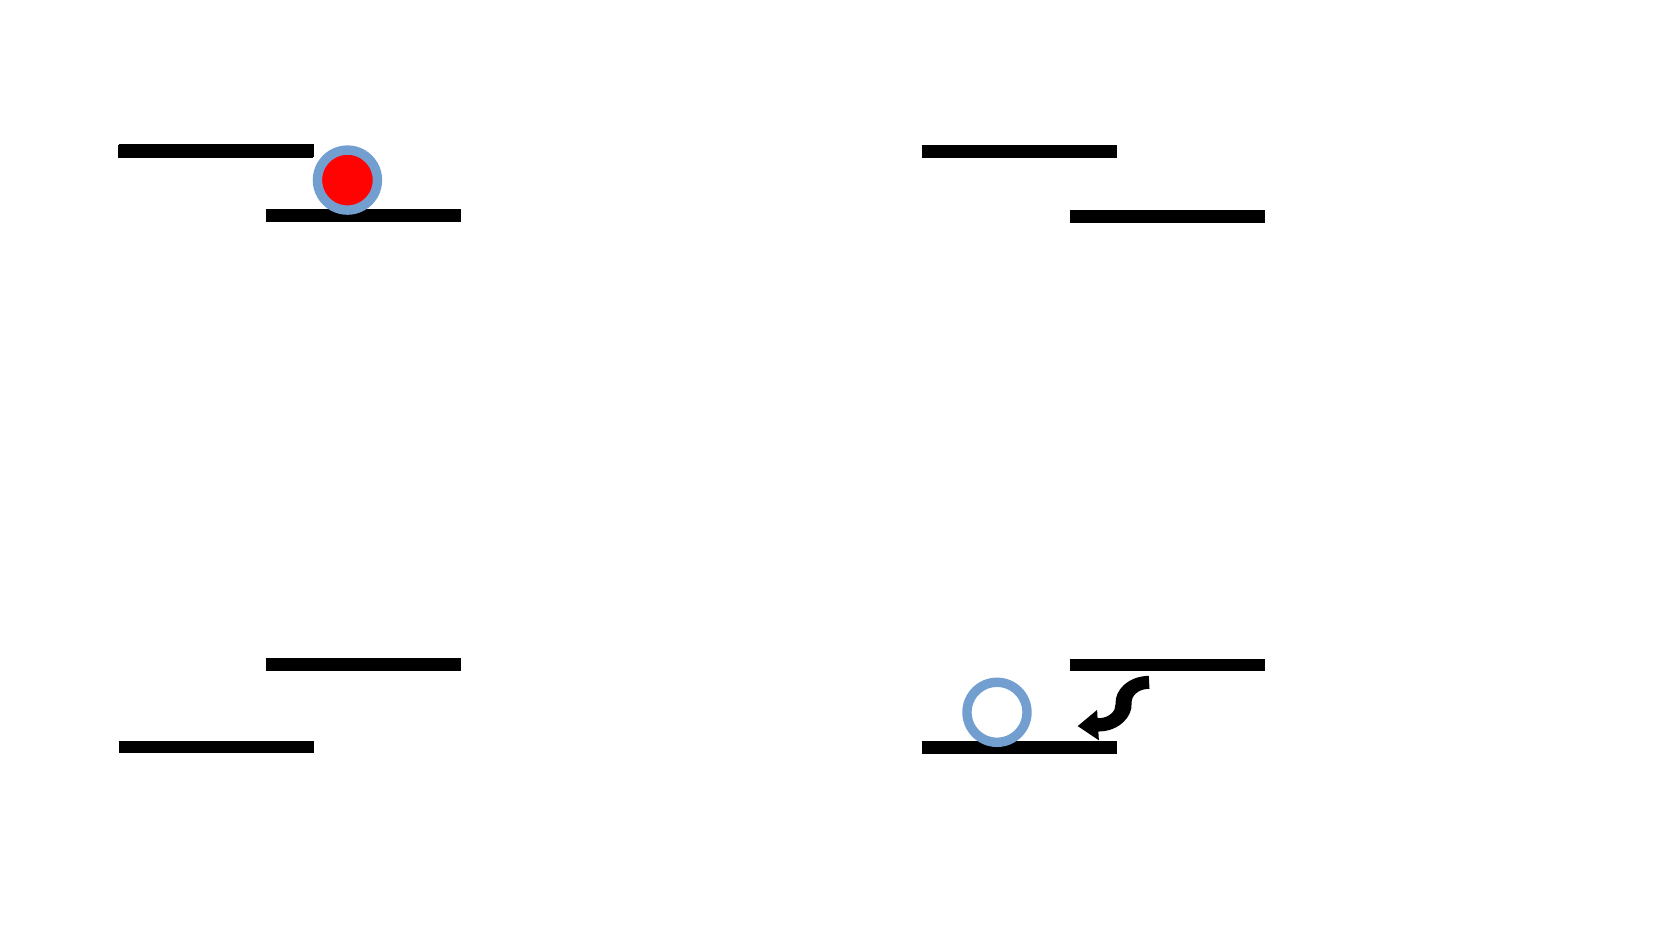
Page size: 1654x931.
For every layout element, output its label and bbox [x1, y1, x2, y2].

text_box [317, 150, 378, 211]
text_box [1077, 675, 1150, 741]
